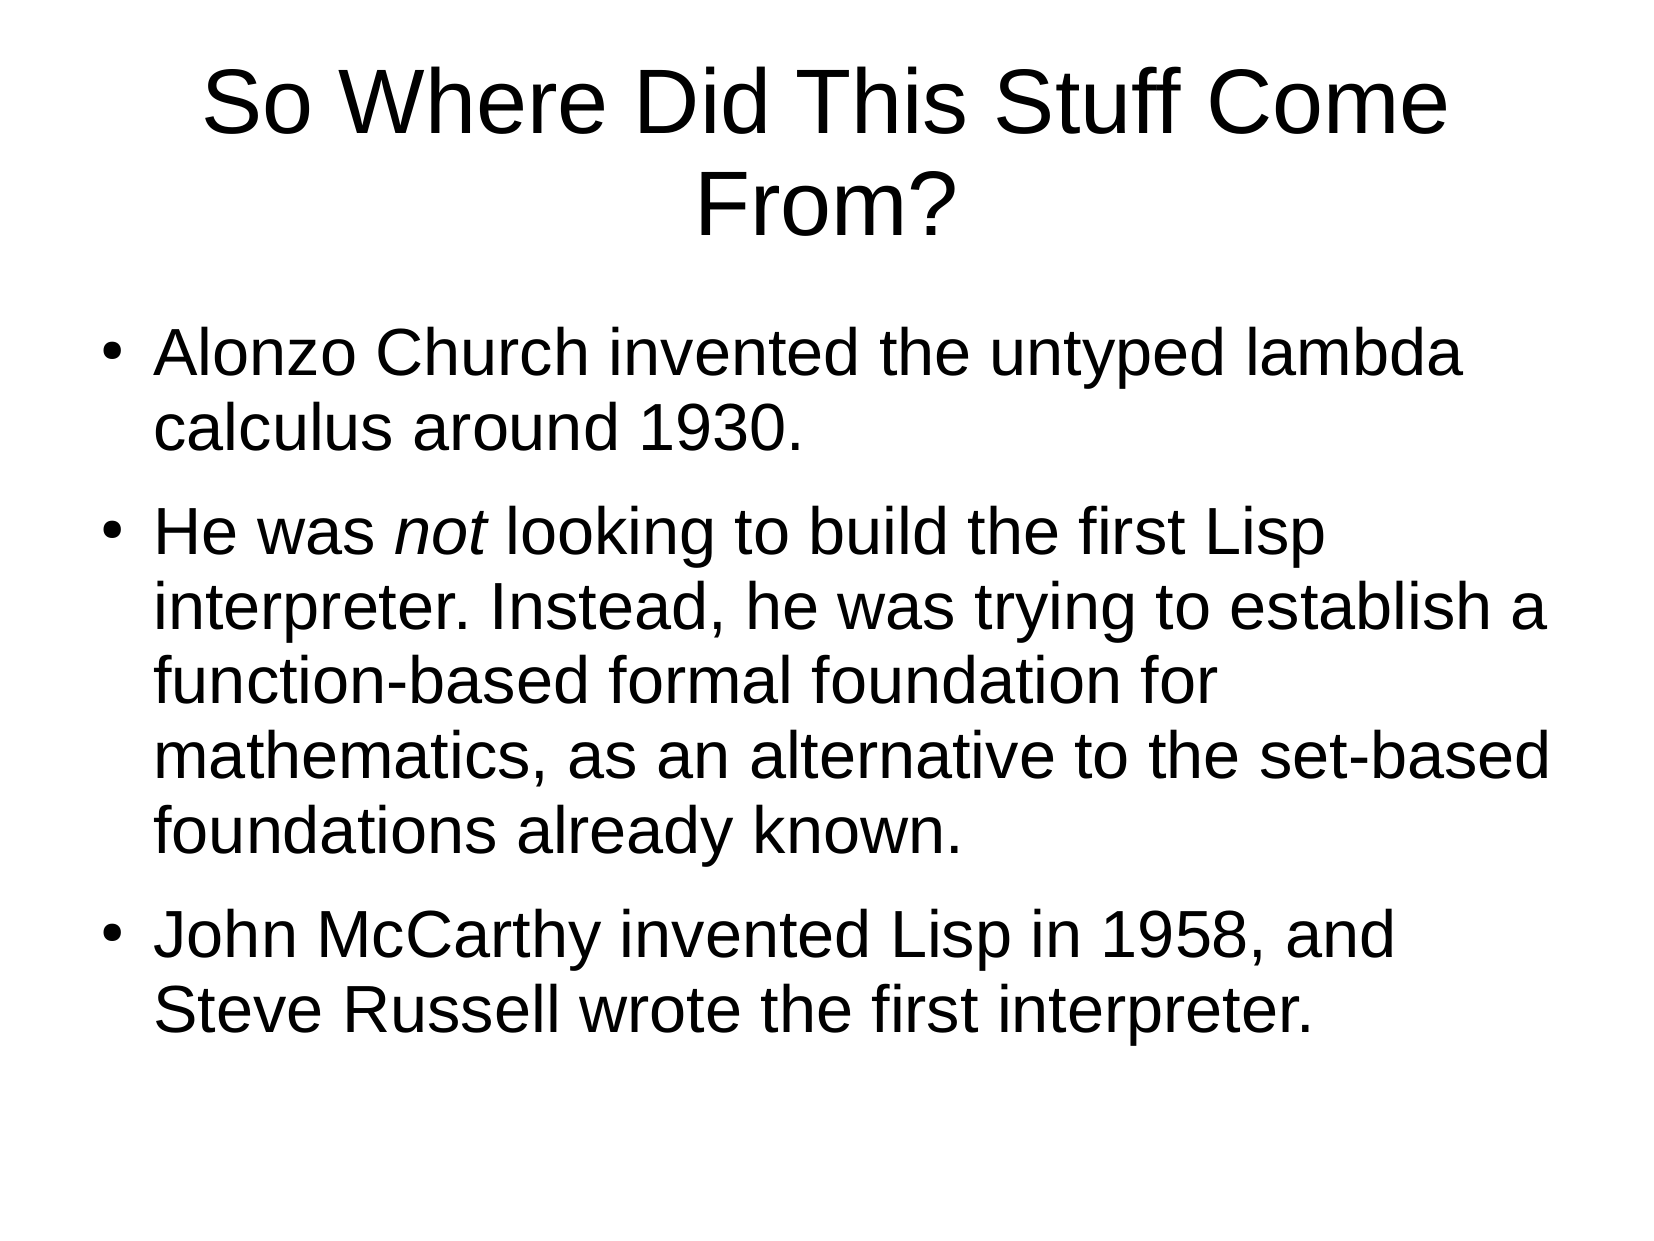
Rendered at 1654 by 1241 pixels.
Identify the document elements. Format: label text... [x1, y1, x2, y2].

list Alonzo Church invented the untyped lambda calculus around 1930. He was not looking to build the first Lisp interpreter. Instead, he was trying to establish a function-based formal foundation for mathematics, as an alternative to the set-based foundations already known. John McCarthy invented Lisp in 1958, and Steve Russell wrote the first interpreter. [82, 315, 1571, 1109]
title So Where Did This Stuff Come From? [82, 49, 1571, 257]
